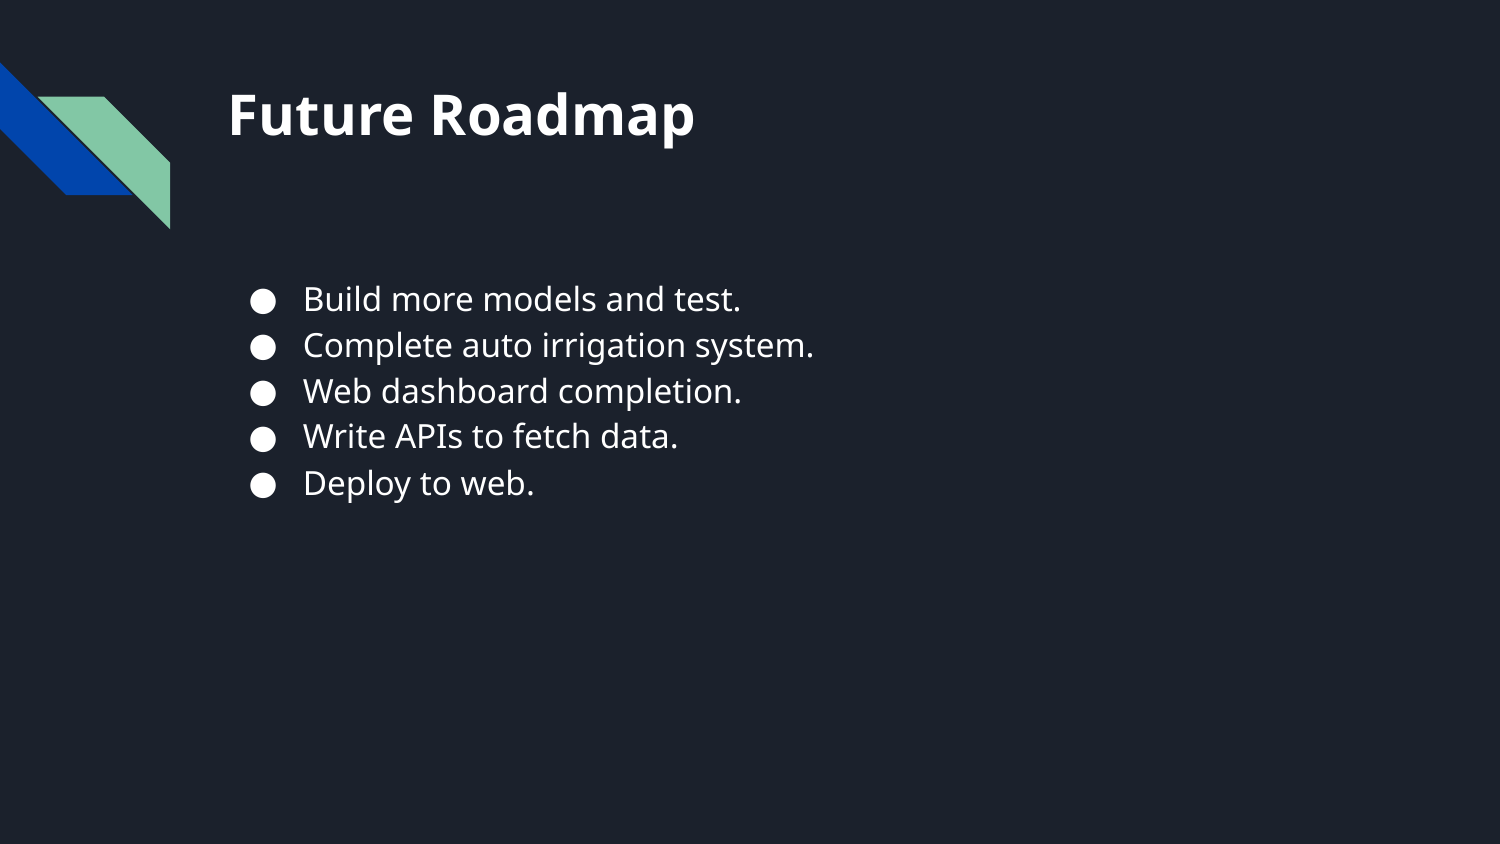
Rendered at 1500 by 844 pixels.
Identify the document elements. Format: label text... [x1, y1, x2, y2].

title Future Roadmap [212, 64, 1368, 215]
list Build more models and test. Complete auto irrigation system. Web dashboard completion. Write APIs to fetch data. Deploy to web. [212, 257, 1368, 735]
